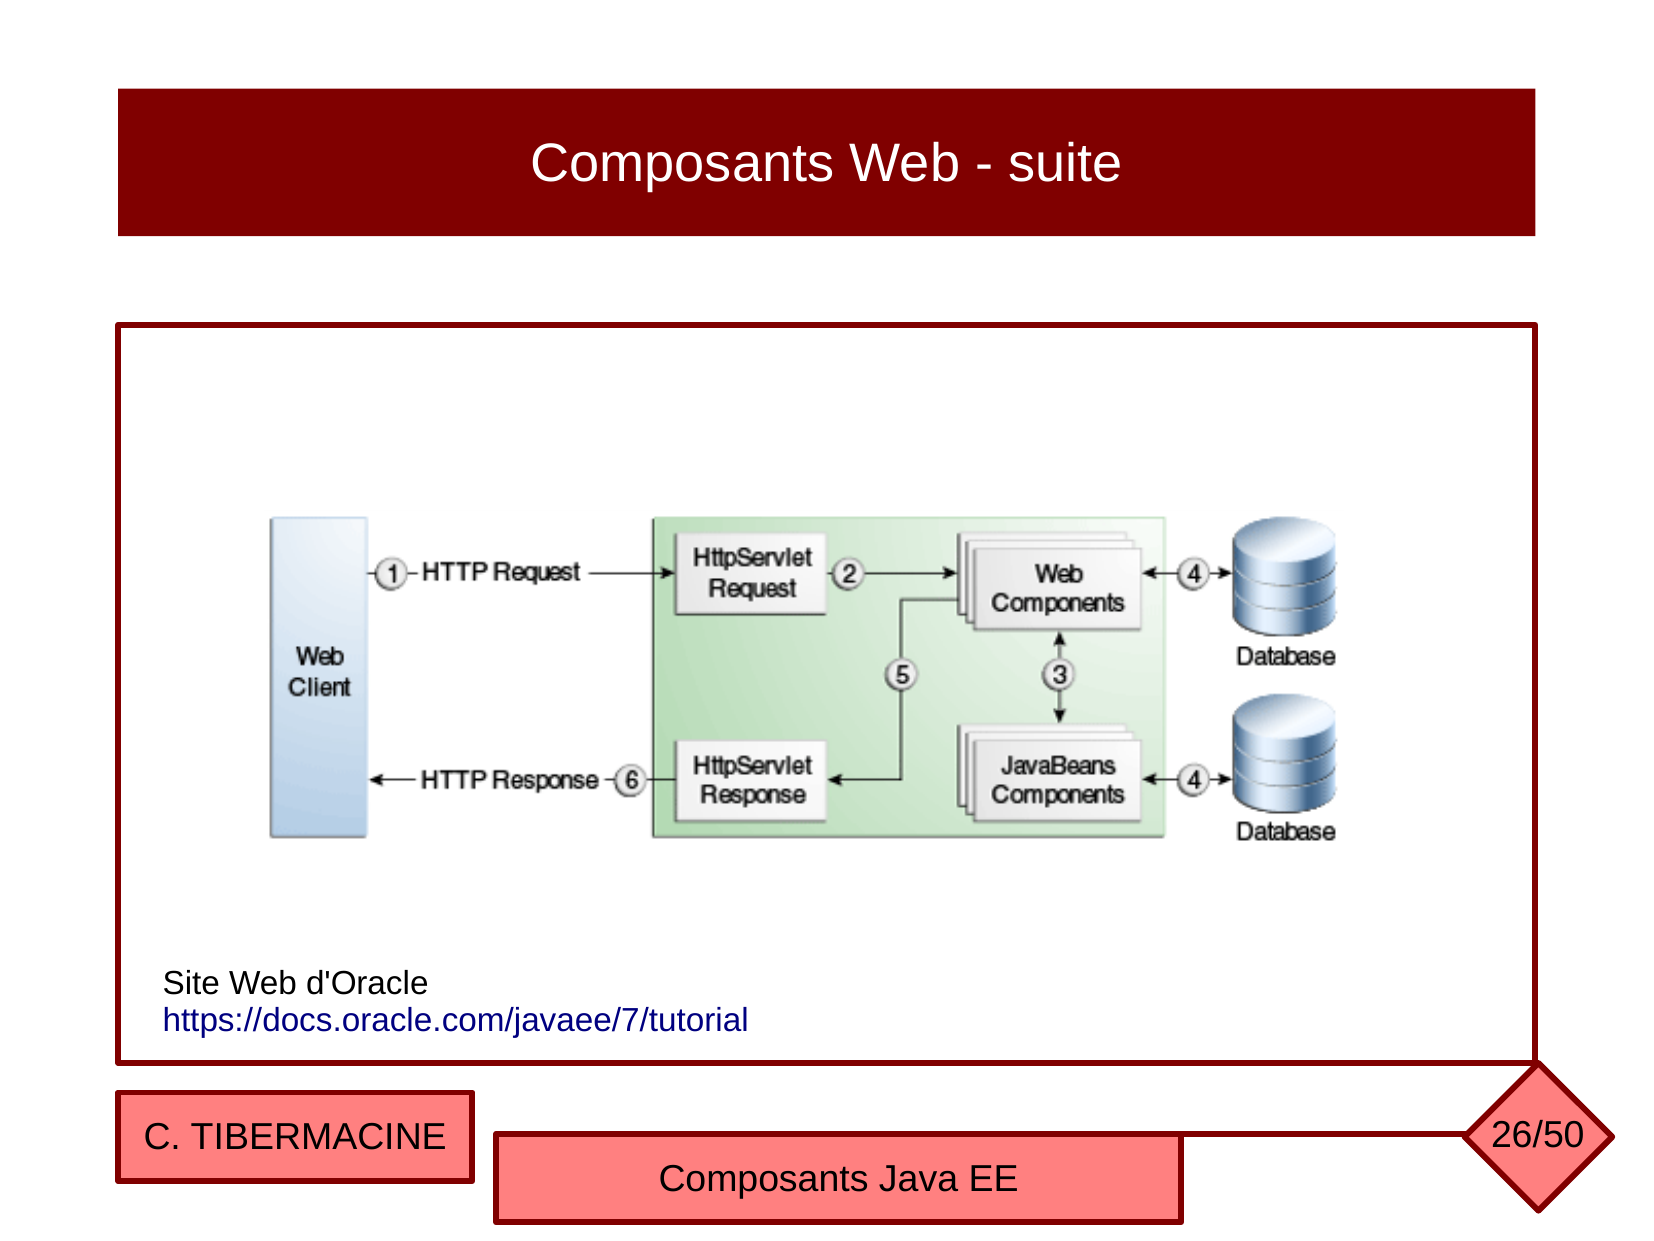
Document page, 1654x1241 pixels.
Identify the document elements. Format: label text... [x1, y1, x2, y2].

text_box Site Web d'Oracle https://docs.oracle.com/javaee/7/tutorial [118, 324, 1536, 1063]
text_box Composants Java EE [496, 1133, 1182, 1223]
text_box [1495, 1062, 1582, 1106]
text_box <numéro>/50 [1476, 1106, 1607, 1206]
text_box Composants Web - suite [118, 88, 1536, 237]
text_box [1607, 1131, 1613, 1143]
picture [264, 509, 1344, 847]
text_box [1464, 1125, 1476, 1149]
text_box [1533, 1206, 1544, 1211]
text_box C. TIBERMACINE [118, 1092, 473, 1182]
